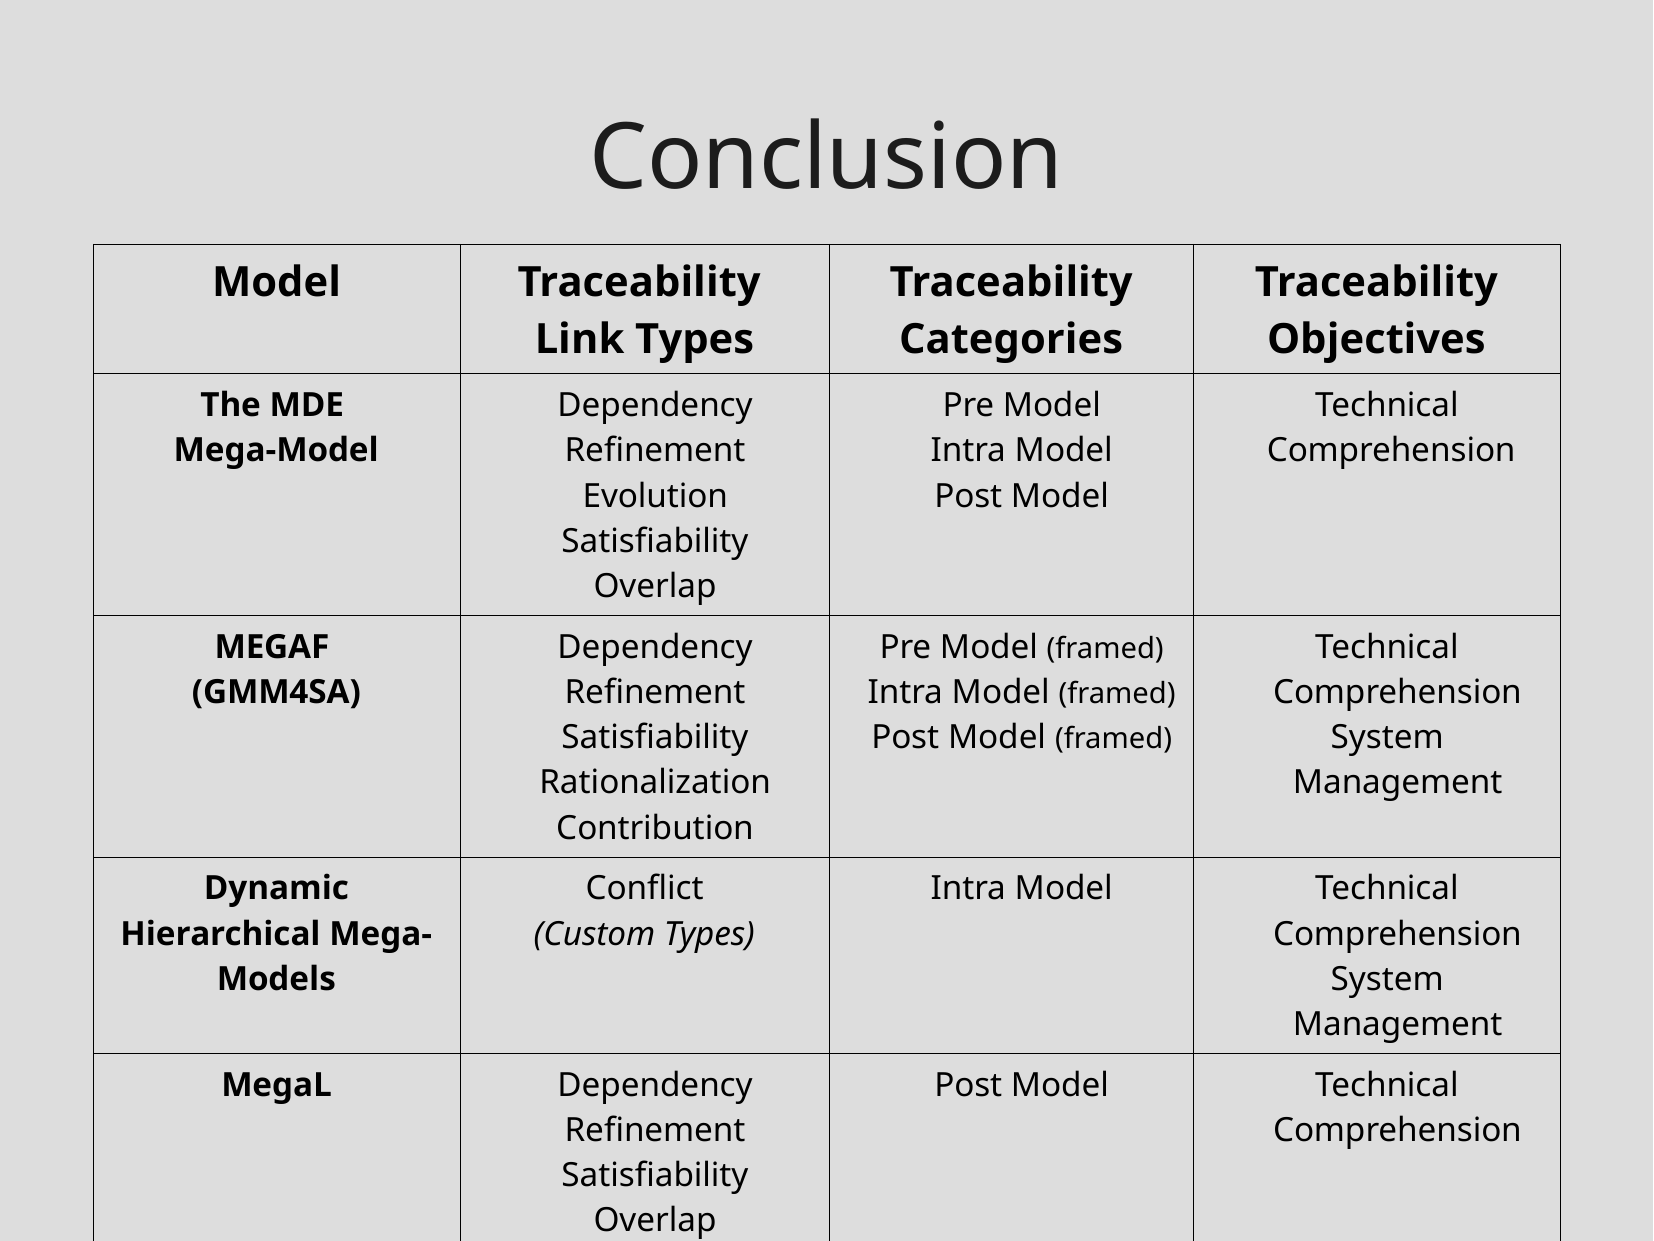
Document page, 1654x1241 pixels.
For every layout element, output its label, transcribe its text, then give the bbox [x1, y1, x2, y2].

table_cell Technical Comprehension System Management [1194, 858, 1560, 1053]
table_cell MEGAF (GMM4SA) [94, 616, 460, 857]
table_cell Conflict (Custom Types) [461, 858, 829, 1053]
table_cell Technical Comprehension [1194, 374, 1560, 615]
table_cell Pre Model Intra Model Post Model [830, 374, 1193, 615]
table_cell Post Model [830, 1054, 1193, 1241]
table_header Traceability Link Types [461, 245, 829, 373]
table_header Traceability Categories [830, 245, 1193, 373]
table_cell Intra Model [830, 858, 1193, 1053]
table_cell Technical Comprehension System Management [1194, 616, 1560, 857]
table_cell MegaL [94, 1054, 460, 1241]
title Conclusion [82, 49, 1571, 257]
table_cell Dynamic Hierarchical Mega-Models [94, 858, 460, 1053]
table_header Model [94, 245, 460, 373]
table_header Traceability Objectives [1194, 245, 1560, 373]
table_cell Dependency Refinement Satisfiability Rationalization Contribution [461, 616, 829, 857]
table_cell Technical Comprehension [1194, 1054, 1560, 1241]
table_cell Pre Model (framed) Intra Model (framed) Post Model (framed) [830, 616, 1193, 857]
table_cell Dependency Refinement Satisfiability Overlap Evolution (implicit) [461, 1054, 829, 1241]
table_cell Dependency Refinement Evolution Satisfiability Overlap [461, 374, 829, 615]
table_cell The MDE Mega-Model [94, 374, 460, 615]
